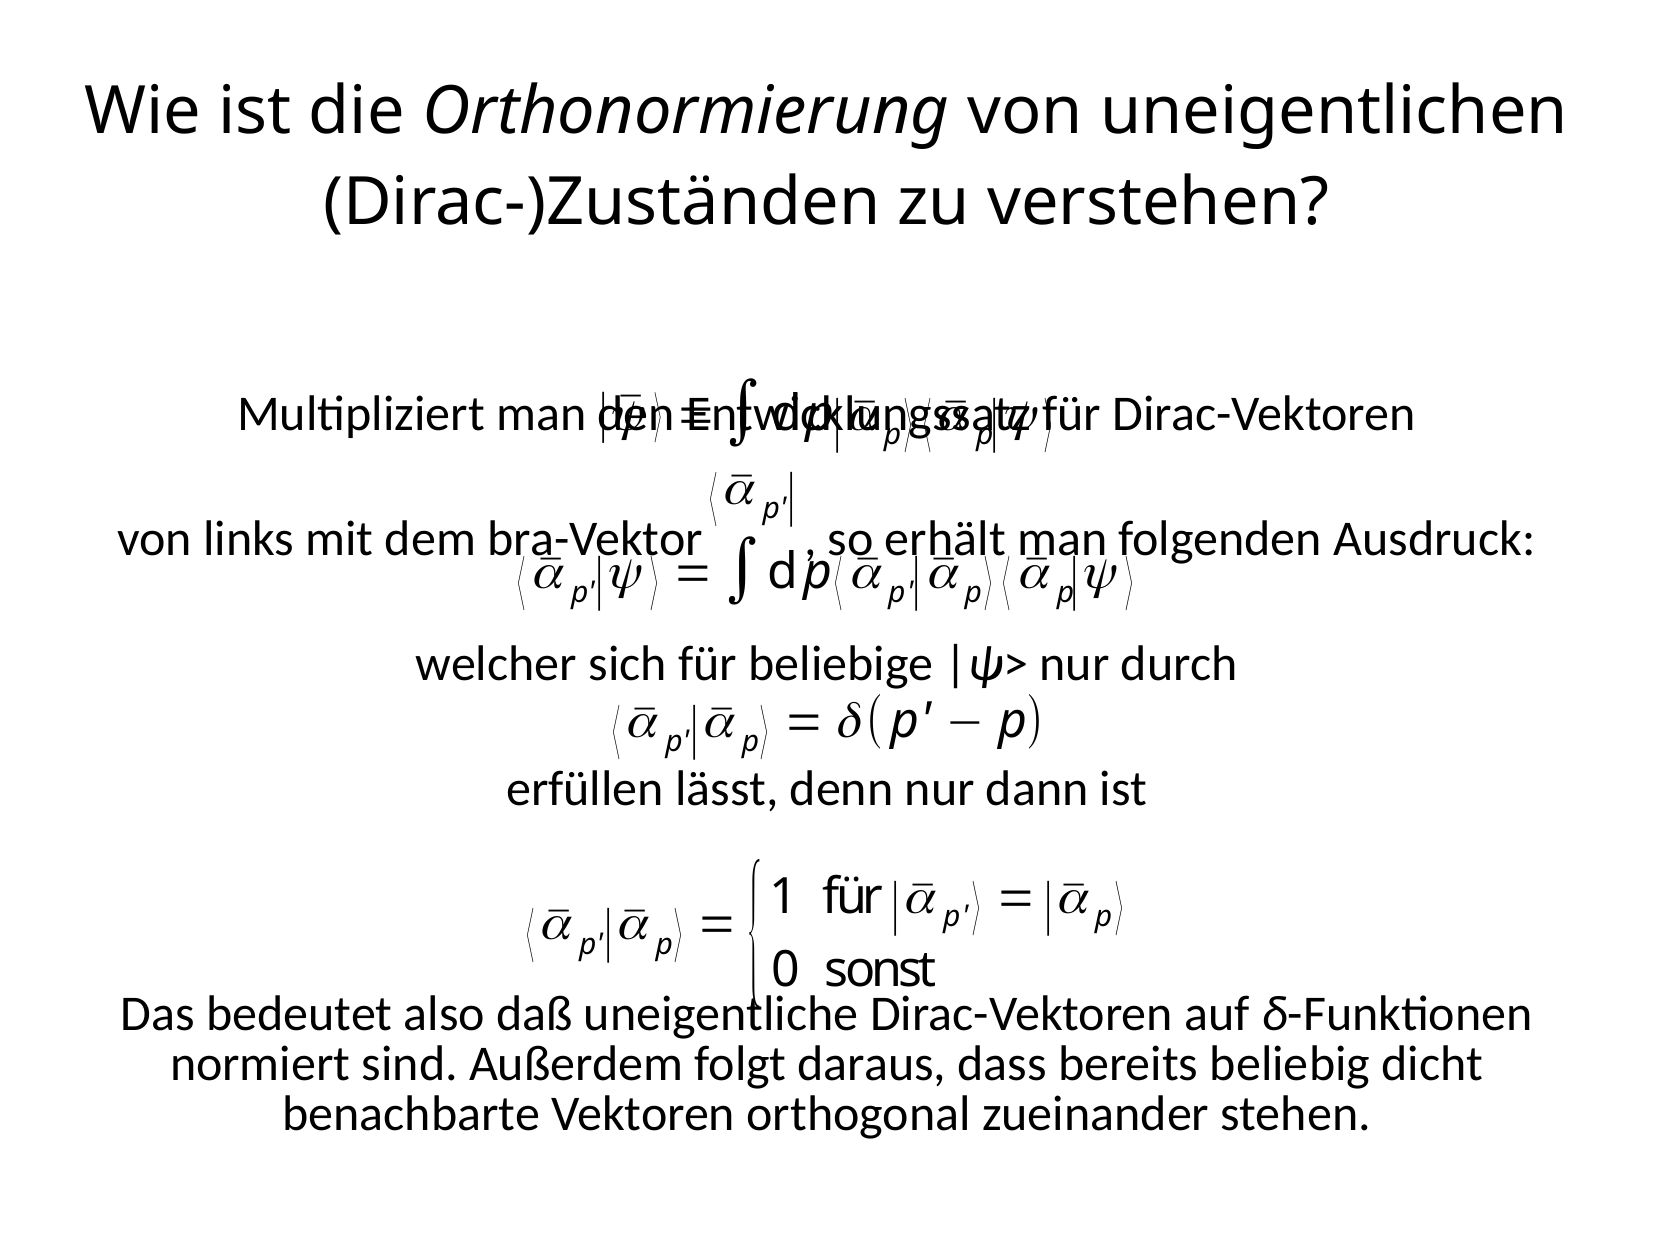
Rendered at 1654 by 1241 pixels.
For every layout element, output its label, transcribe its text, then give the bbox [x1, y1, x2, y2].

title Wie ist die Orthonormierung von uneigentlichen (Dirac-)Zuständen zu verstehen? [82, 49, 1571, 257]
chart [701, 470, 811, 530]
chart [518, 858, 1136, 1008]
chart [604, 690, 1050, 763]
chart [510, 533, 1144, 613]
chart [590, 375, 1064, 455]
subtitle Multipliziert man den Entwicklungssatz für Dirac-Vektoren von links mit dem bra-Vektor , so erhält man folgenden Ausdruck: welcher sich für beliebige |ψ> nur durch erfüllen lässt, denn nur dann ist Das bedeutet also daß uneigentliche Dirac-Vektoren auf δ-Funktionen normiert sind. Außerdem folgt daraus, dass bereits beliebig dicht benachbarte Vektoren orthogonal zueinander stehen. [82, 310, 1571, 1226]
